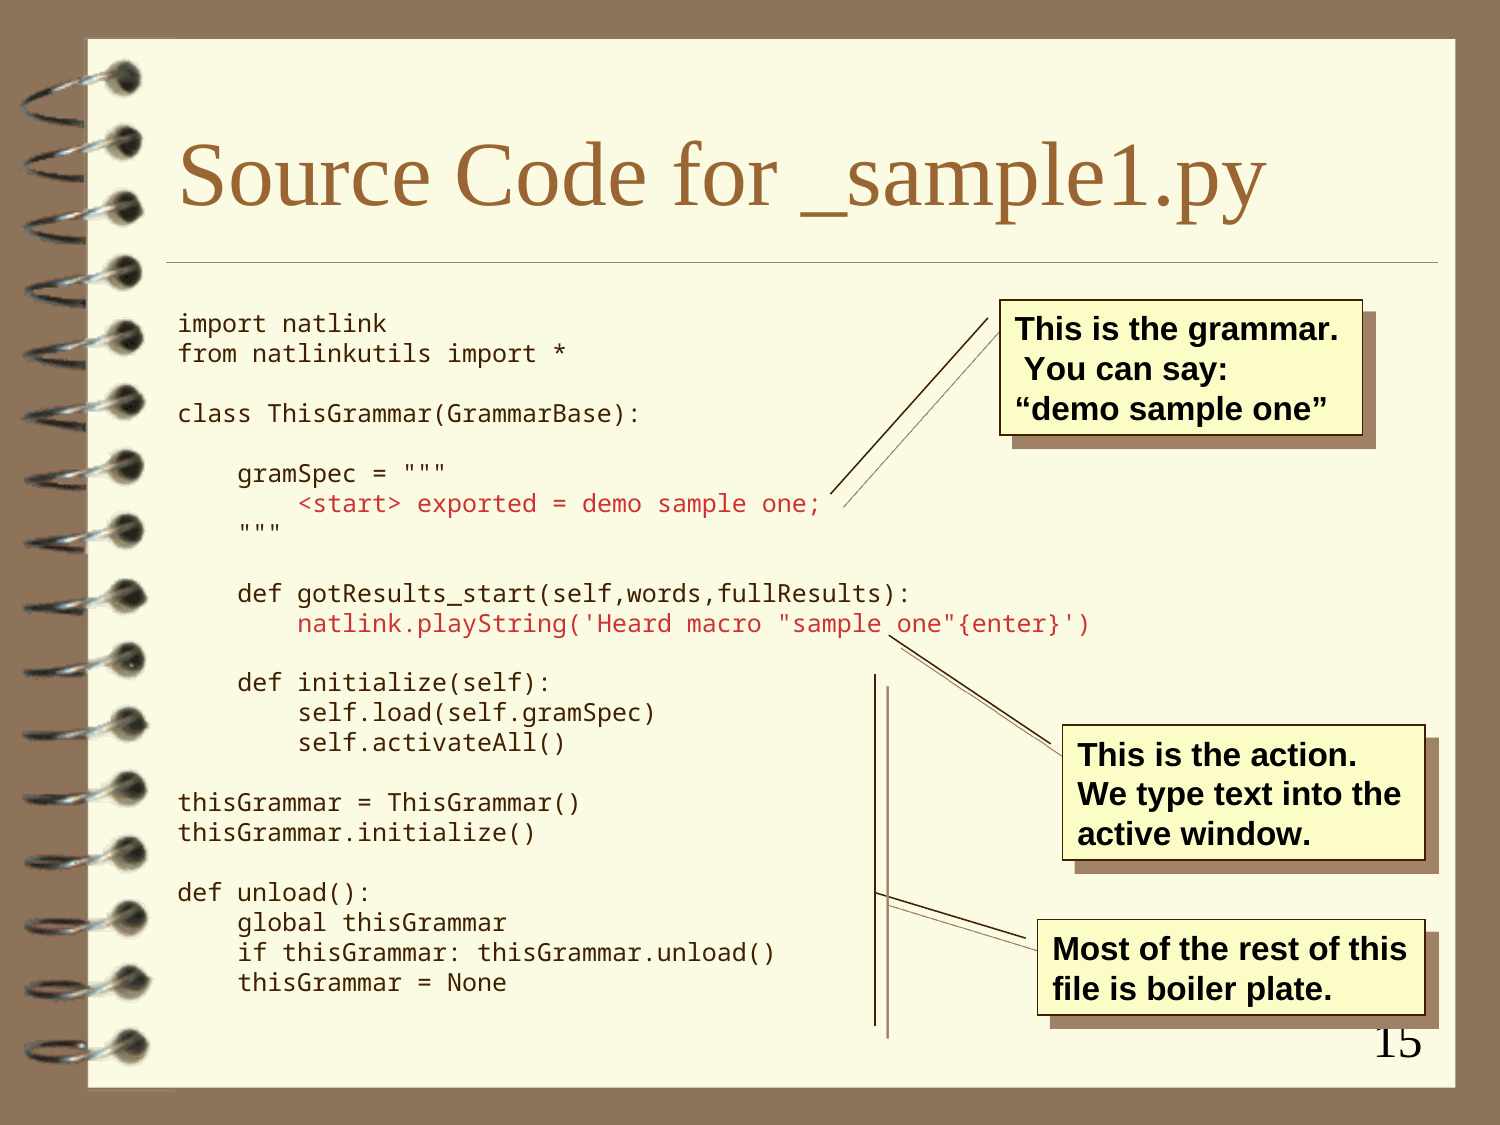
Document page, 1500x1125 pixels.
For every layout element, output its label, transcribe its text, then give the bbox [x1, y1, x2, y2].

list import natlink from natlinkutils import * class ThisGrammar(GrammarBase): gramSpec = """ <start> exported = demo sample one; """ def gotResults_start(self,words,fullResults): natlink.playString('Heard macro "sample one"{enter}') def initialize(self): self.load(self.gramSpec) self.activateAll() thisGrammar = ThisGrammar() thisGrammar.initialize() def unload(): global thisGrammar if thisGrammar: thisGrammar.unload() thisGrammar = None [162, 299, 1438, 976]
text_box This is the grammar. You can say: “demo sample one” [1000, 300, 1363, 435]
text_box Most of the rest of this file is boiler plate. [1037, 919, 1425, 1015]
picture [0, 0, 175, 1125]
text_box This is the action. We type text into the active window. [1063, 725, 1425, 860]
title Source Code for _sample1.py [162, 74, 1438, 263]
